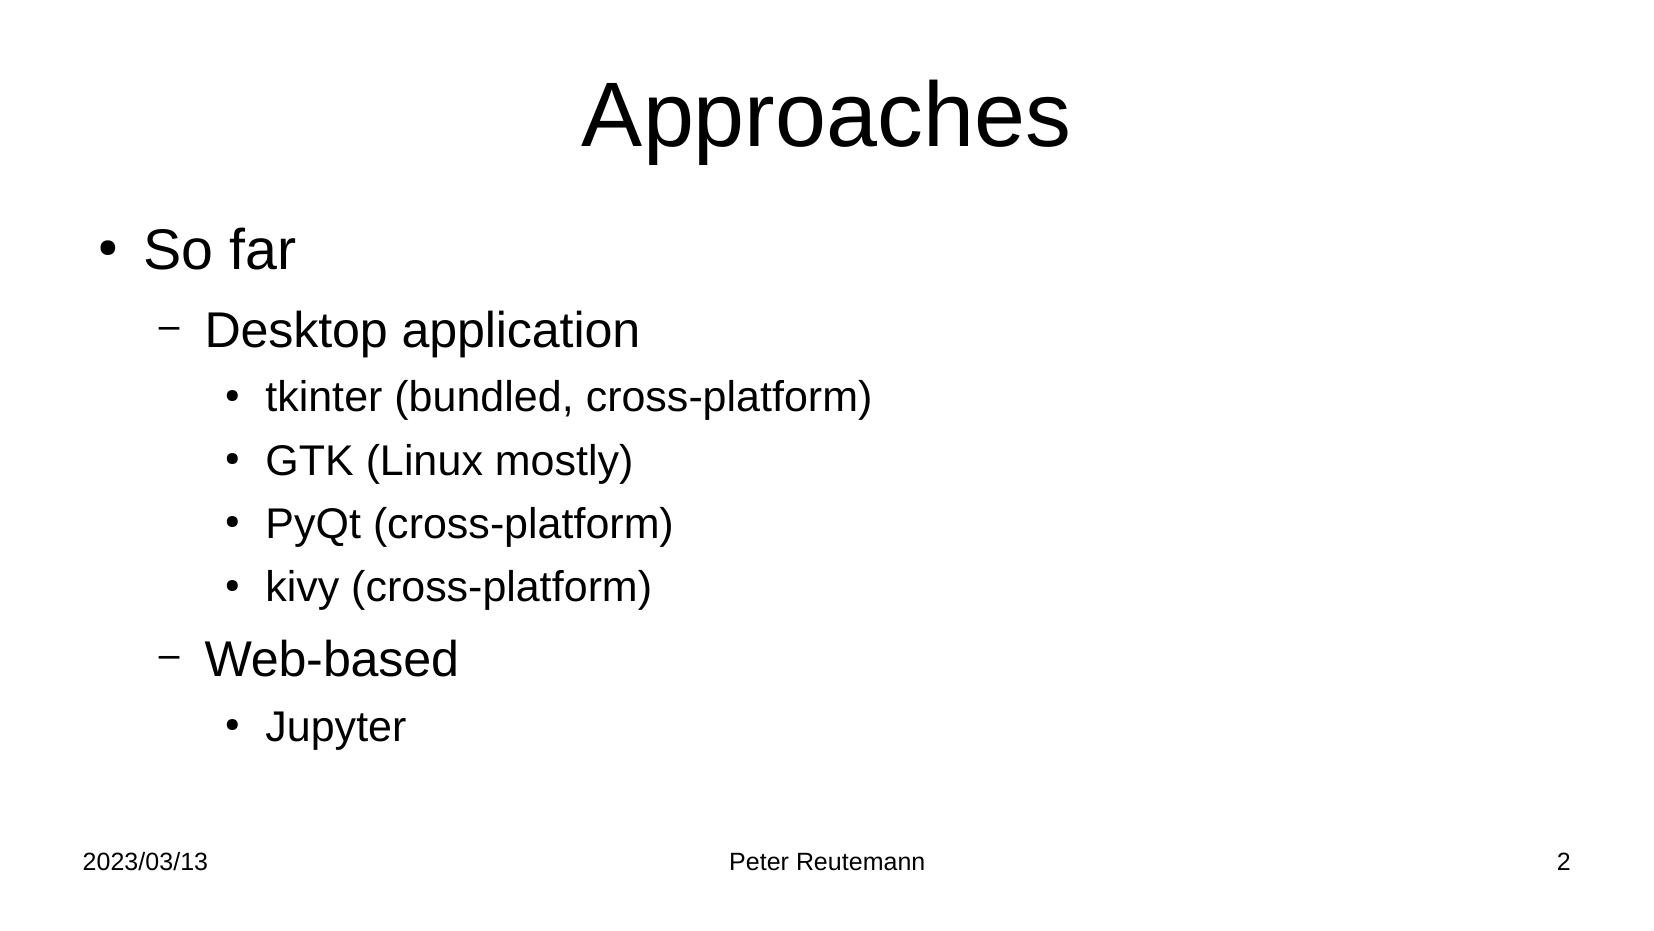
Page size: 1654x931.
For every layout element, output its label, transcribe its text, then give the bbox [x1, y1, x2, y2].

title Approaches [82, 37, 1571, 193]
list So far Desktop application tkinter (bundled, cross-platform) GTK (Linux mostly) PyQt (cross-platform) kivy (cross-platform) Web-based Jupyter [82, 217, 1571, 758]
